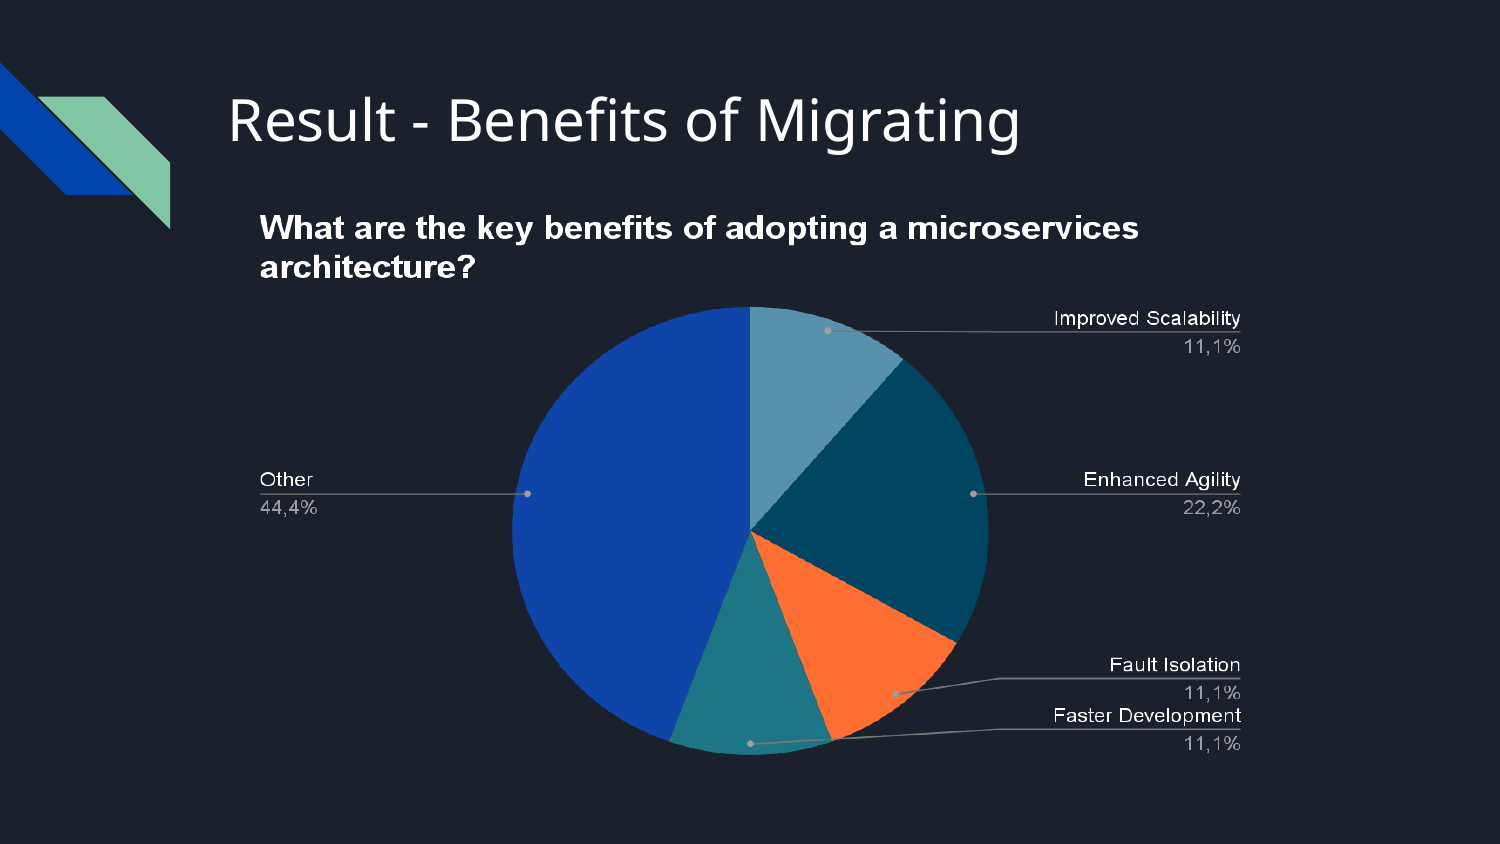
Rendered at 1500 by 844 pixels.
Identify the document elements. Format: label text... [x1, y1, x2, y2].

title Result - Benefits of Migrating [212, 64, 1368, 215]
picture [227, 177, 1273, 785]
